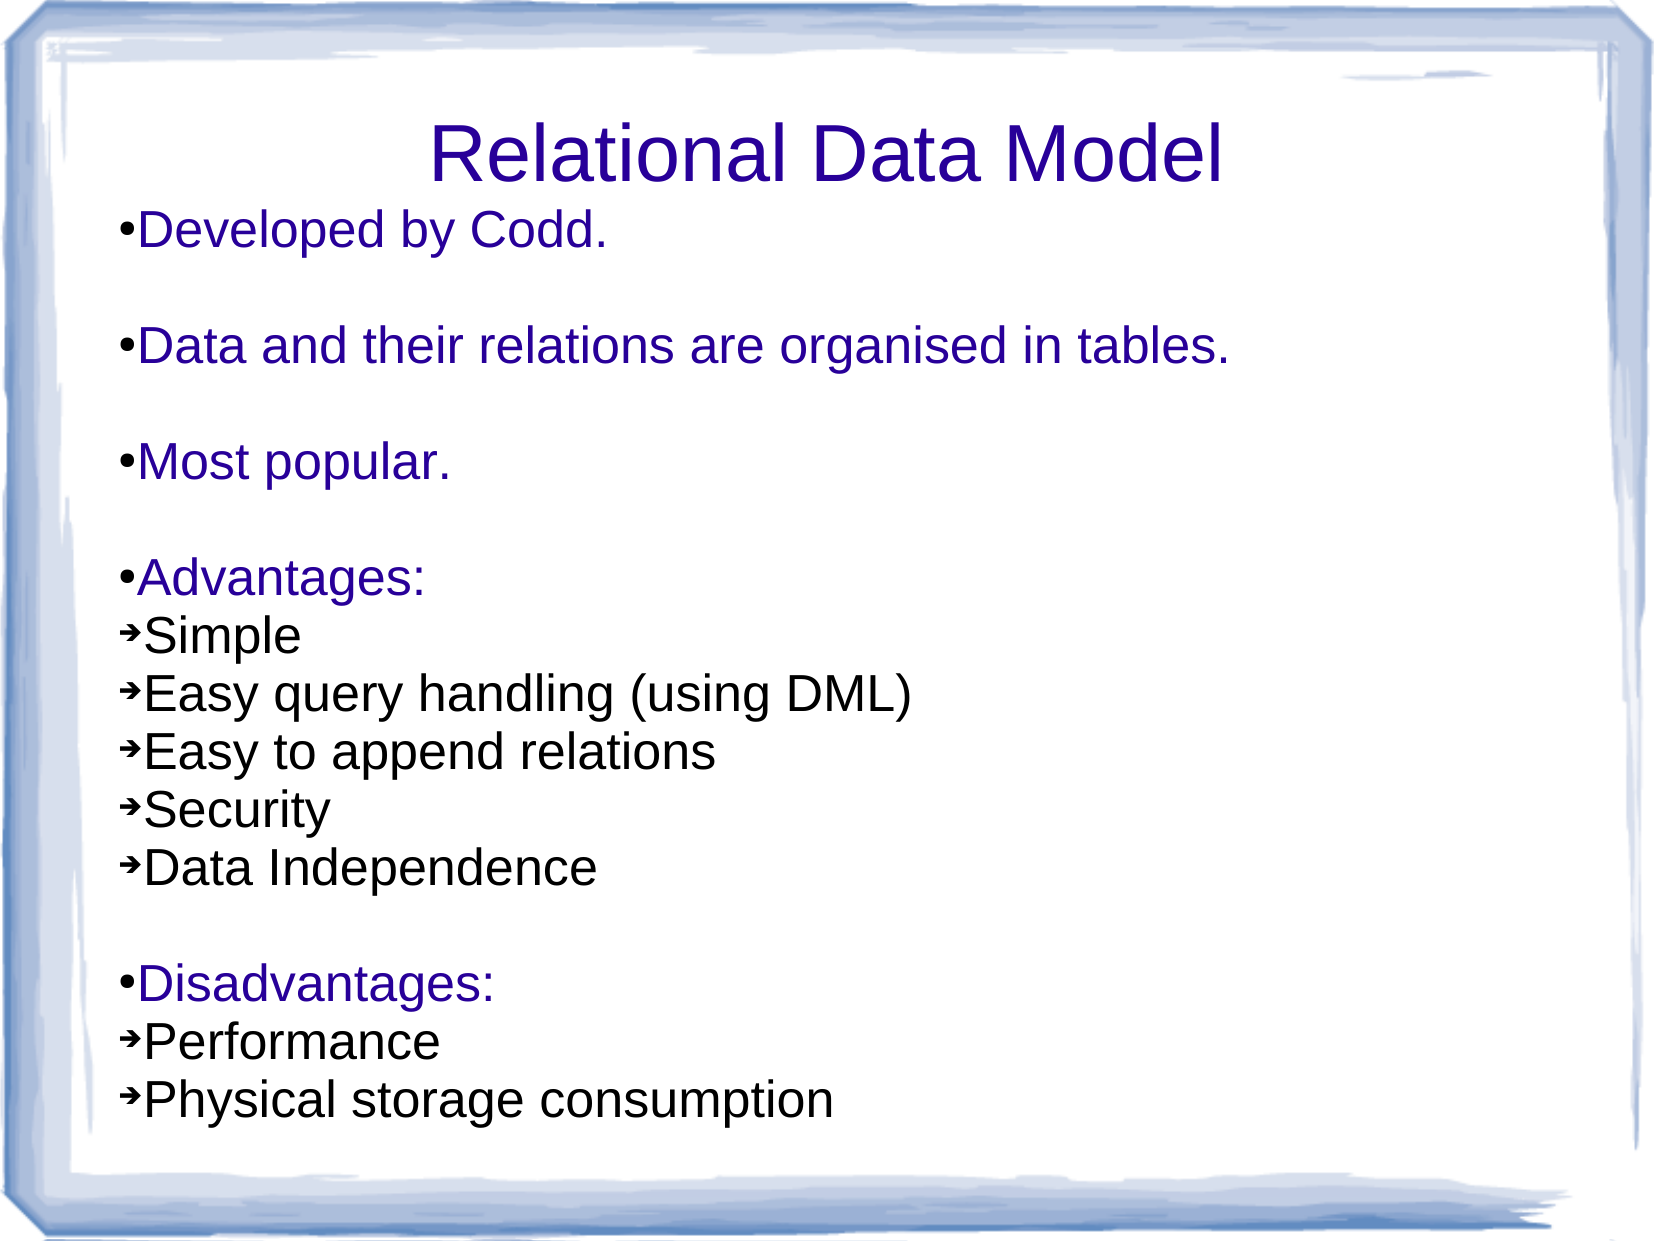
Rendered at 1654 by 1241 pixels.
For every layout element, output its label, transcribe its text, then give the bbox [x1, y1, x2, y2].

picture [0, 0, 1654, 1241]
subtitle Developed by Codd. Data and their relations are organised in tables. Most popular. Advantages: Simple Easy query handling (using DML) Easy to append relations Security Data Independence Disadvantages: Performance Physical storage consumption [118, 204, 1571, 1125]
title Relational Data Model [82, 56, 1571, 250]
